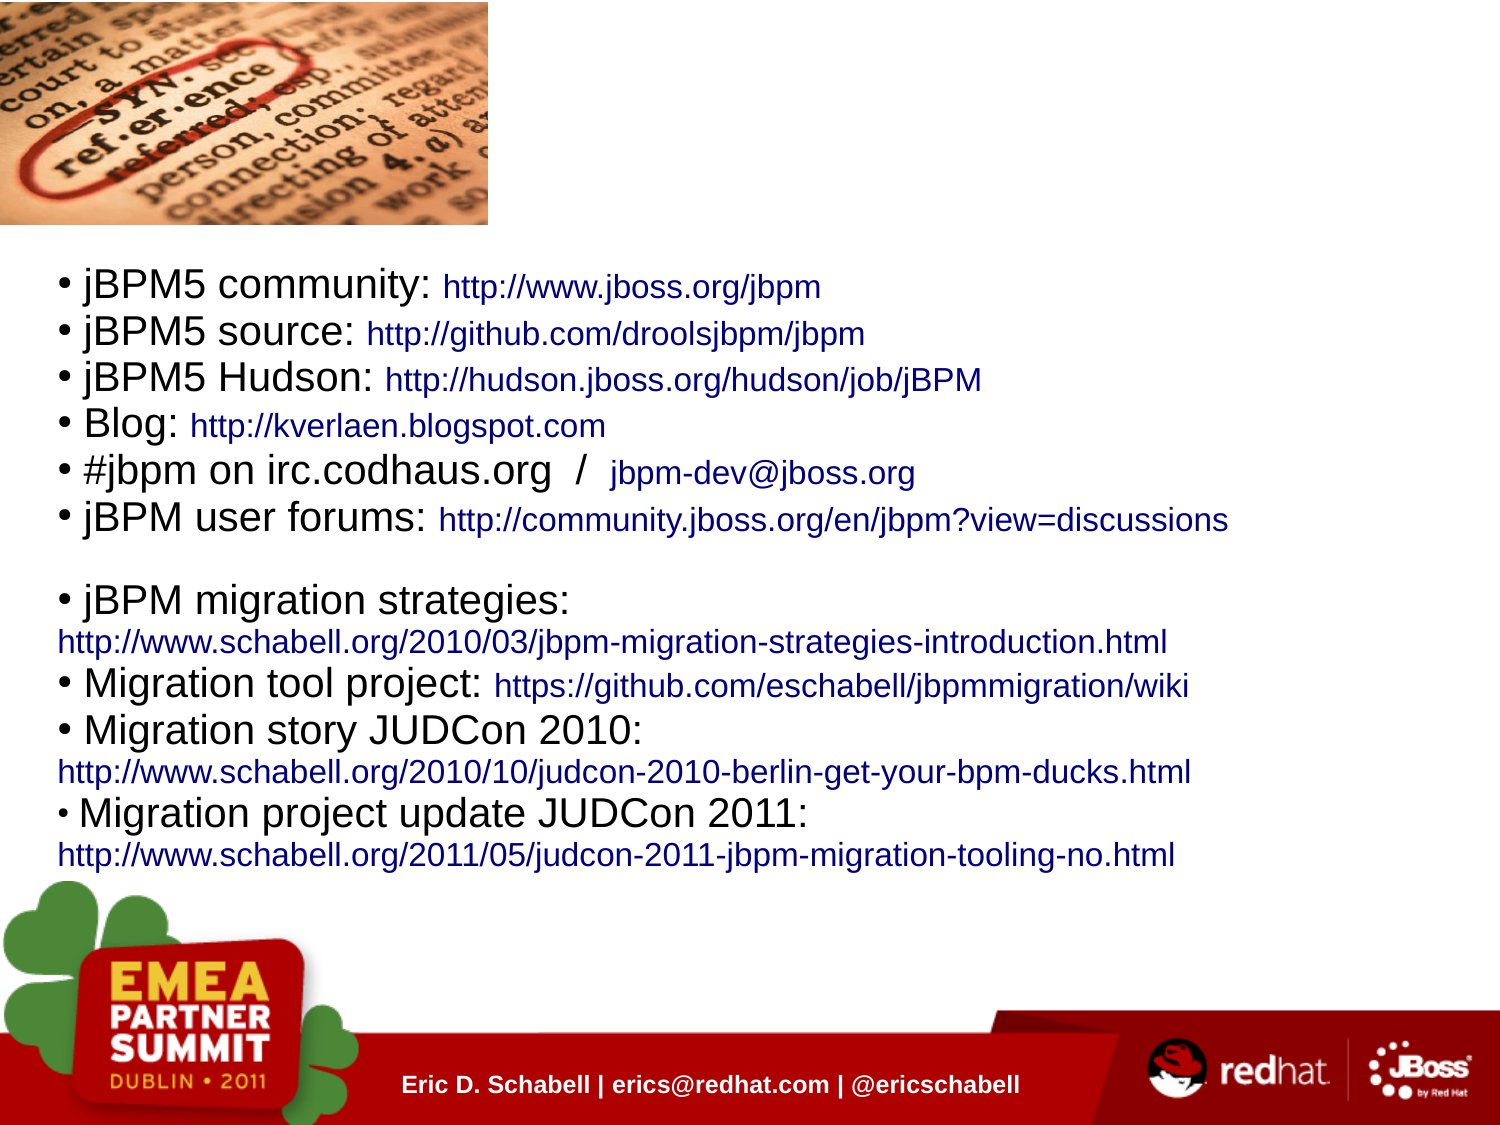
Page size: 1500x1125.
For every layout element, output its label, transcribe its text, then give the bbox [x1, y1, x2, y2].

title References [112, 40, 1388, 237]
picture [0, 881, 1500, 1125]
subtitle jBPM5 community: http://www.jboss.org/jbpm jBPM5 source: http://github.com/droolsjbpm/jbpm jBPM5 Hudson: http://hudson.jboss.org/hudson/job/jBPM Blog: http://kverlaen.blogspot.com #jbpm on irc.codhaus.org / jbpm-dev@jboss.org jBPM user forums: http://community.jboss.org/en/jbpm?view=discussions jBPM migration strategies: http://www.schabell.org/2010/03/jbpm-migration-strategies-introduction.html Migration tool project: https://github.com/eschabell/jbpmmigration/wiki Migration story JUDCon 2010: http://www.schabell.org/2010/10/judcon-2010-berlin-get-your-bpm-ducks.html Migration project update JUDCon 2011: http://www.schabell.org/2011/05/judcon-2011-jbpm-migration-tooling-no.html [57, 237, 1426, 898]
picture [0, 2, 488, 225]
